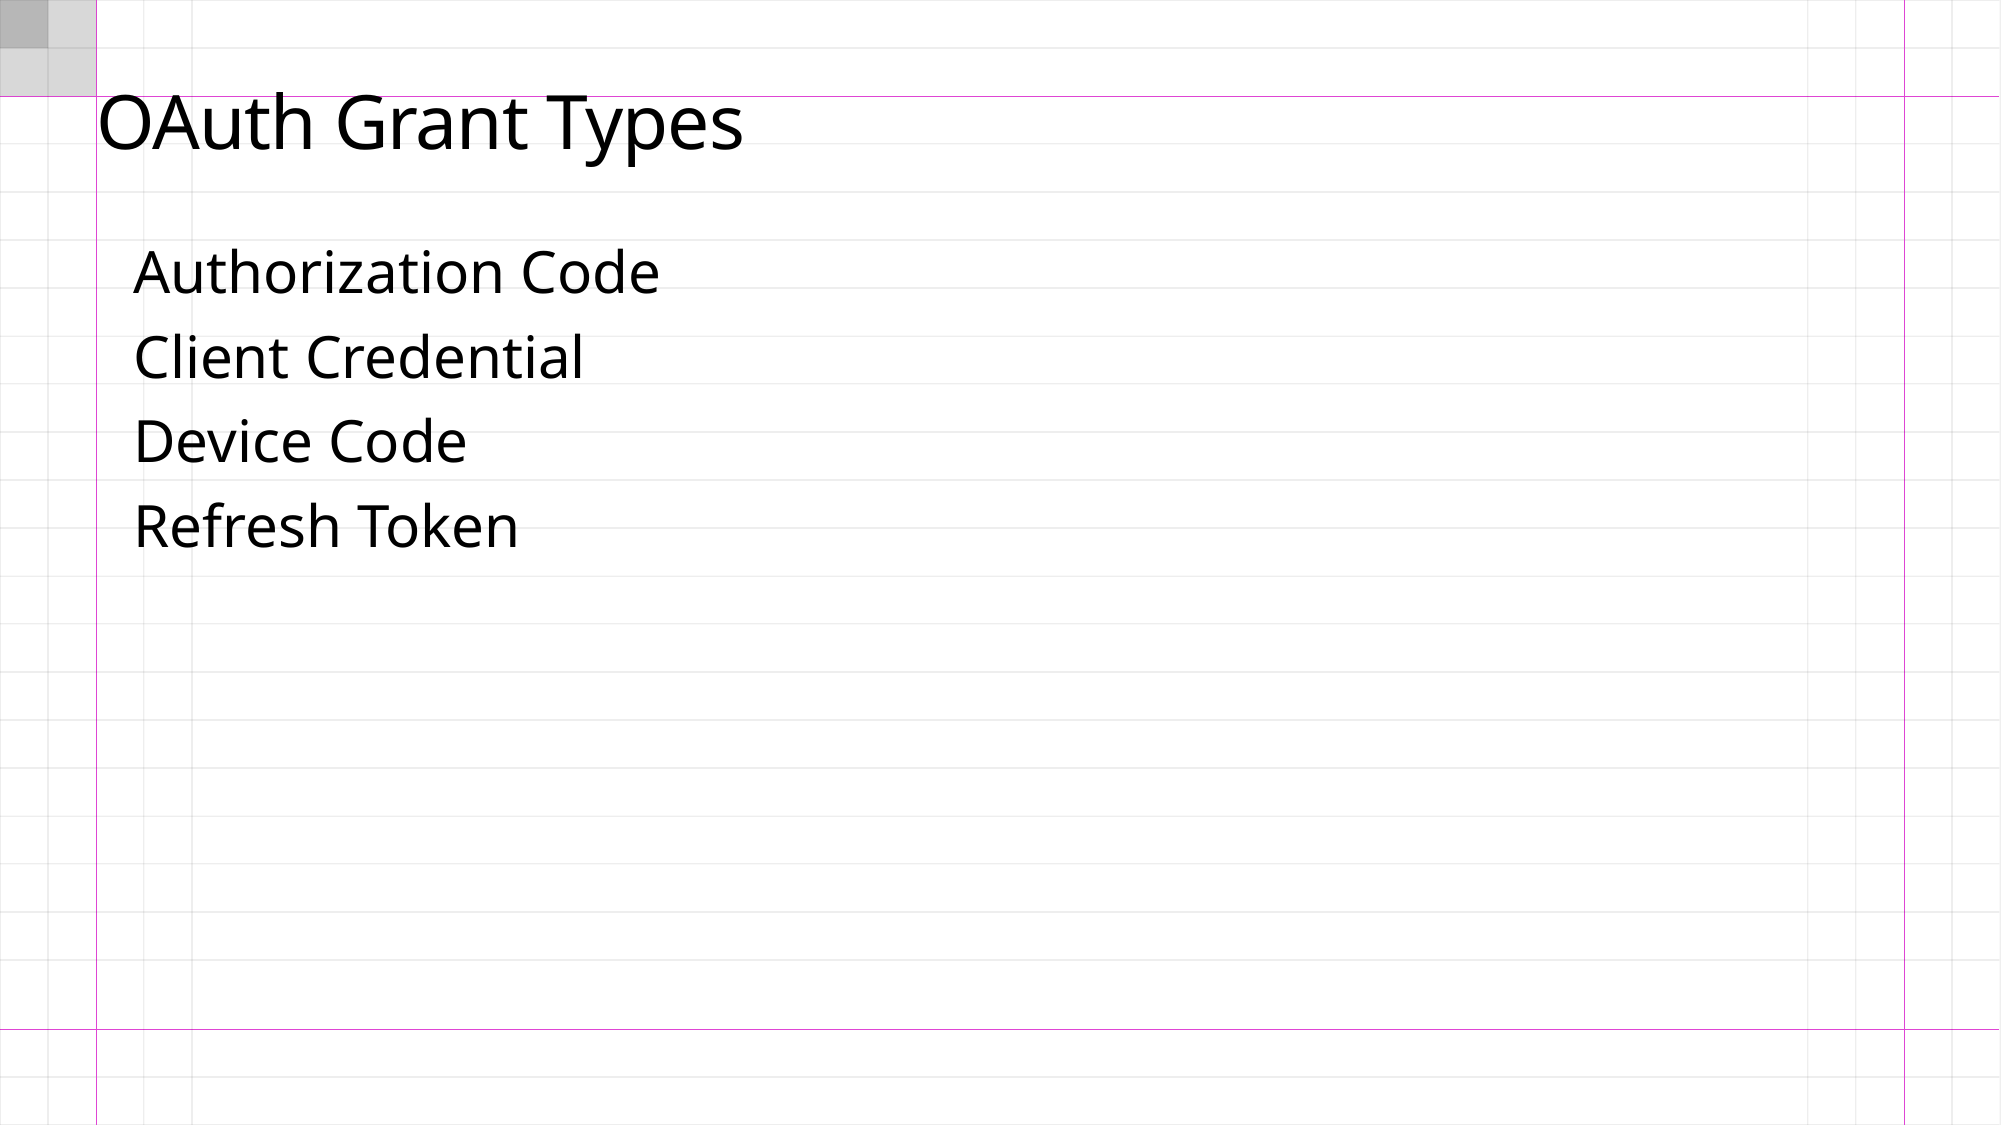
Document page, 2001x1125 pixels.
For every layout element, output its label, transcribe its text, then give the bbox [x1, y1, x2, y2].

title OAuth Grant Types [96, 75, 1904, 166]
list Authorization Code Client Credential Device Code Refresh Token [95, 235, 1904, 646]
